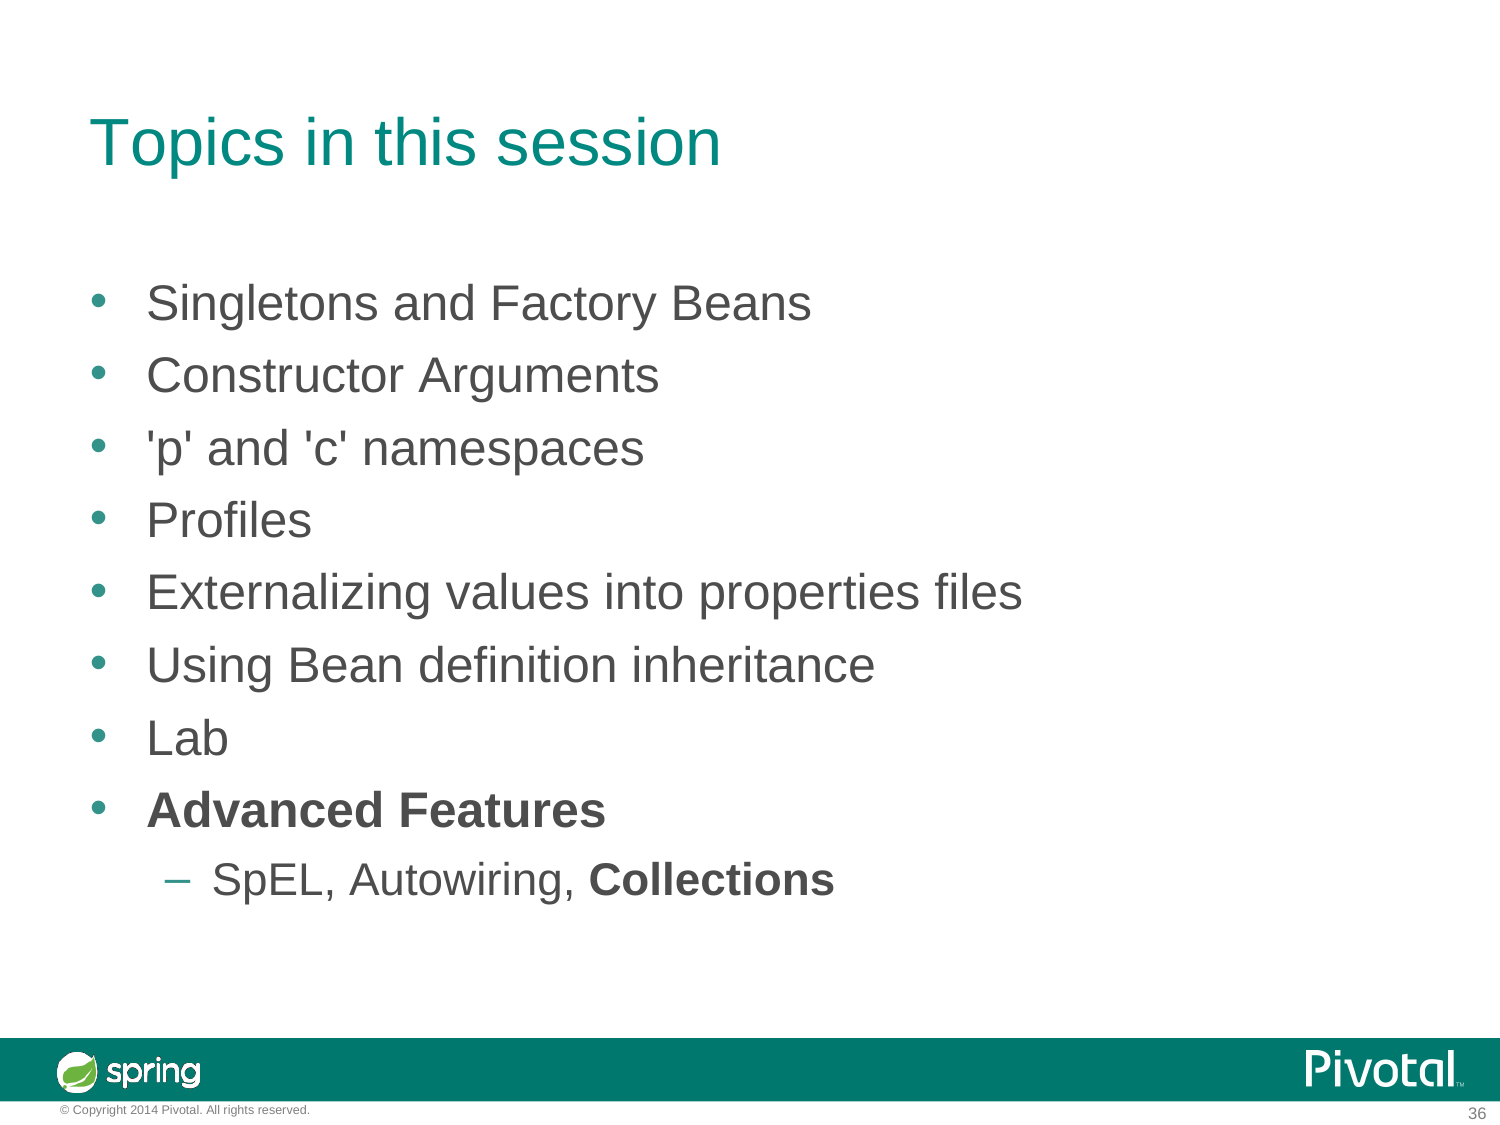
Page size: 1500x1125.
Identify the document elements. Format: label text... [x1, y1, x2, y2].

picture [1306, 1050, 1464, 1087]
picture [32, 1041, 210, 1103]
list Singletons and Factory Beans Constructor Arguments 'p' and 'c' namespaces Profiles Externalizing values into properties files Using Bean definition inheritance Lab Advanced Features SpEL, Autowiring, Collections [75, 262, 1426, 1005]
title Topics in this session [75, 45, 1426, 233]
